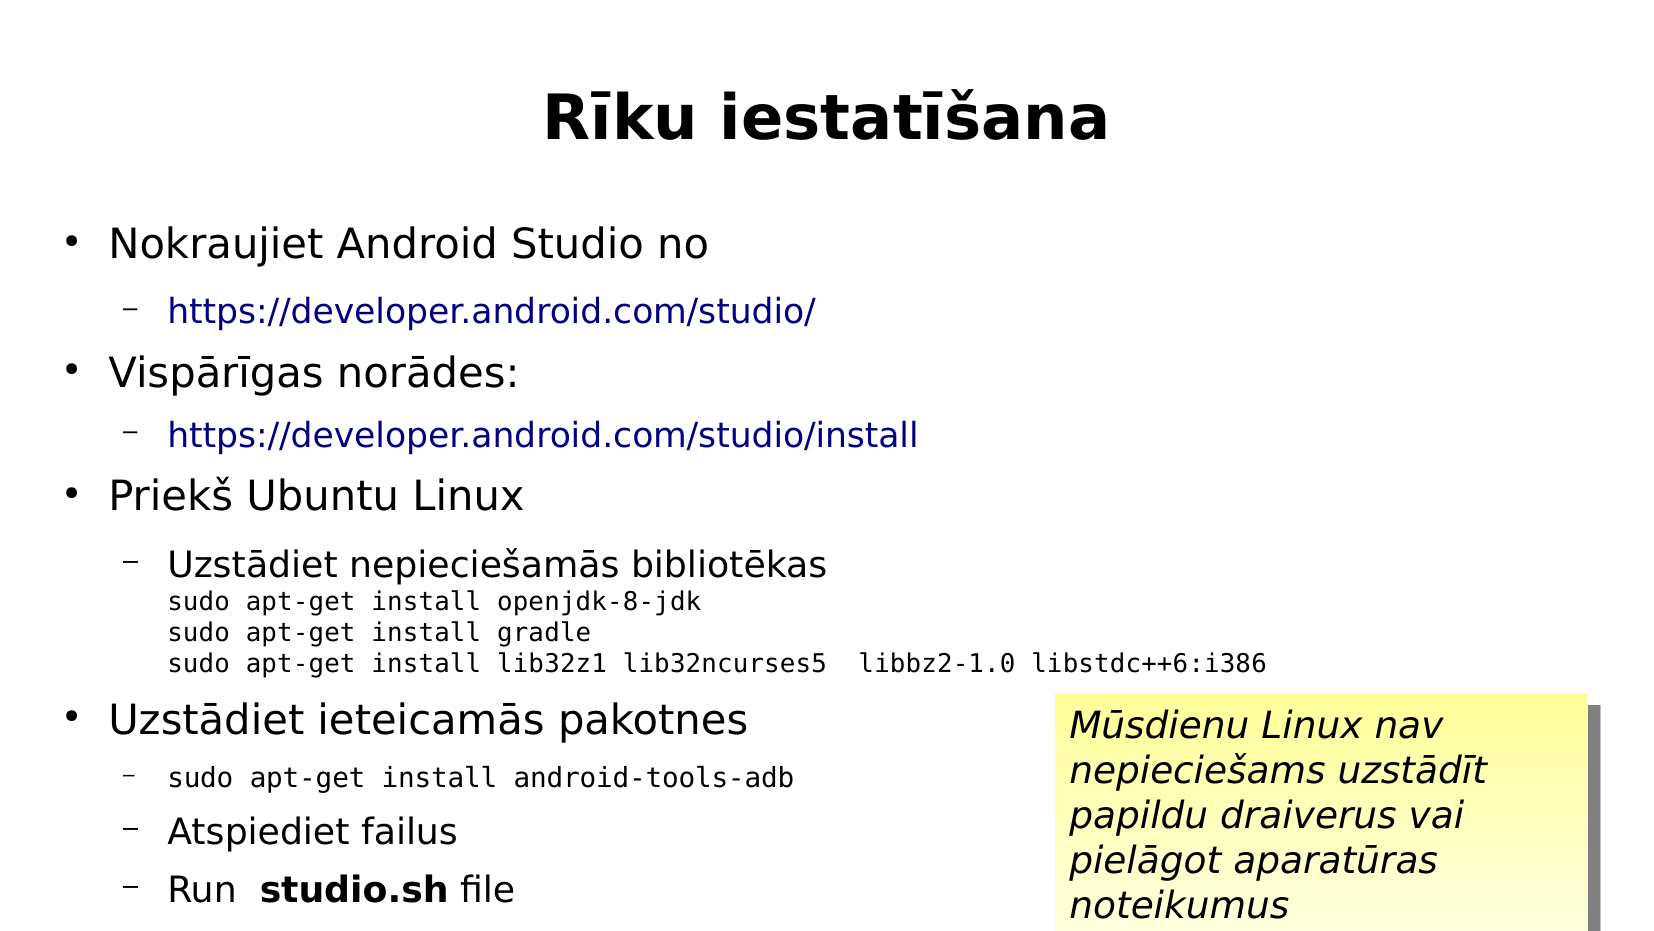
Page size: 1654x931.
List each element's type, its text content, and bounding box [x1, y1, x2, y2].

text_box Mūsdienu Linux nav nepieciešams uzstādīt papildu draiverus vai pielāgot aparatūras noteikumus [1054, 693, 1589, 931]
list Nokraujiet Android Studio no https://developer.android.com/studio/ Vispārīgas norādes: https://developer.android.com/studio/install Priekš Ubuntu Linux Uzstādiet nepieciešamās bibliotēkas sudo apt-get install openjdk-8-jdk sudo apt-get install gradle sudo apt-get install lib32z1 lib32ncurses5 libbz2-1.0 libstdc++6:i386 Uzstādiet ieteicamās pakotnes sudo apt-get install android-tools-adb Atspiediet failus Run studio.sh file [49, 217, 1654, 913]
title Rīku iestatīšana [82, 37, 1571, 193]
